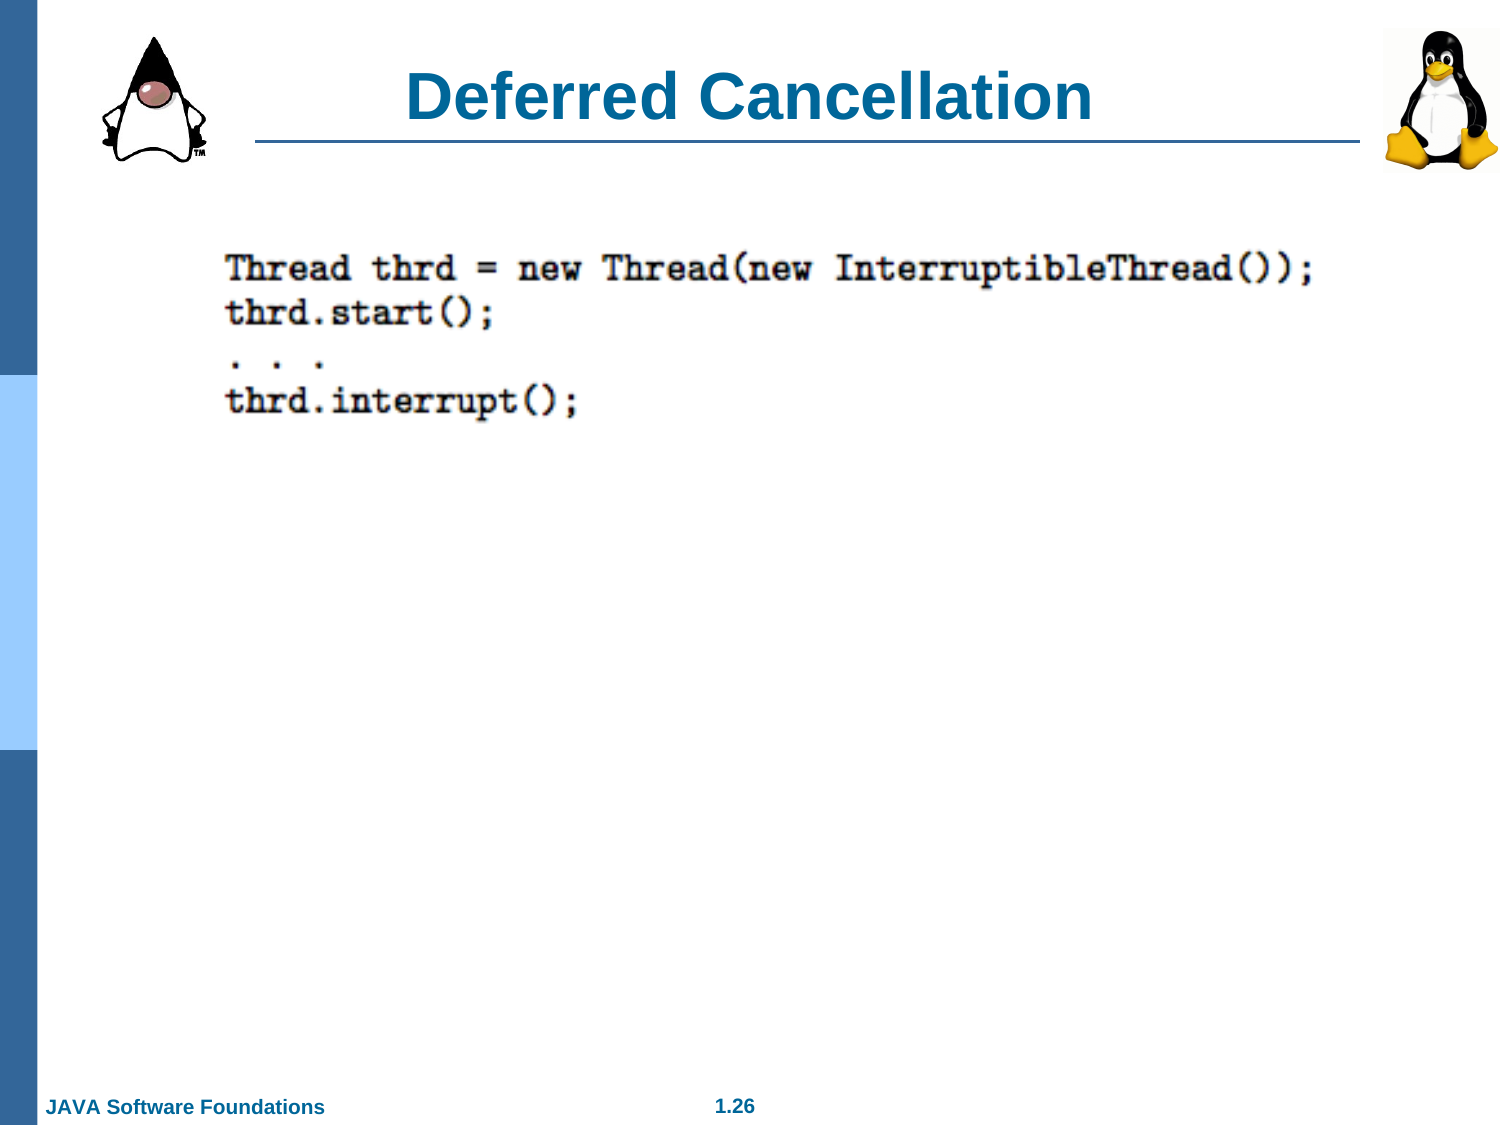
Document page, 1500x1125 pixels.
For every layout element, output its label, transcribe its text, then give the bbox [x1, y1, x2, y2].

picture [54, 0, 255, 200]
title Deferred Cancellation [75, 44, 1426, 141]
picture [107, 224, 1388, 442]
picture [1383, 28, 1500, 173]
